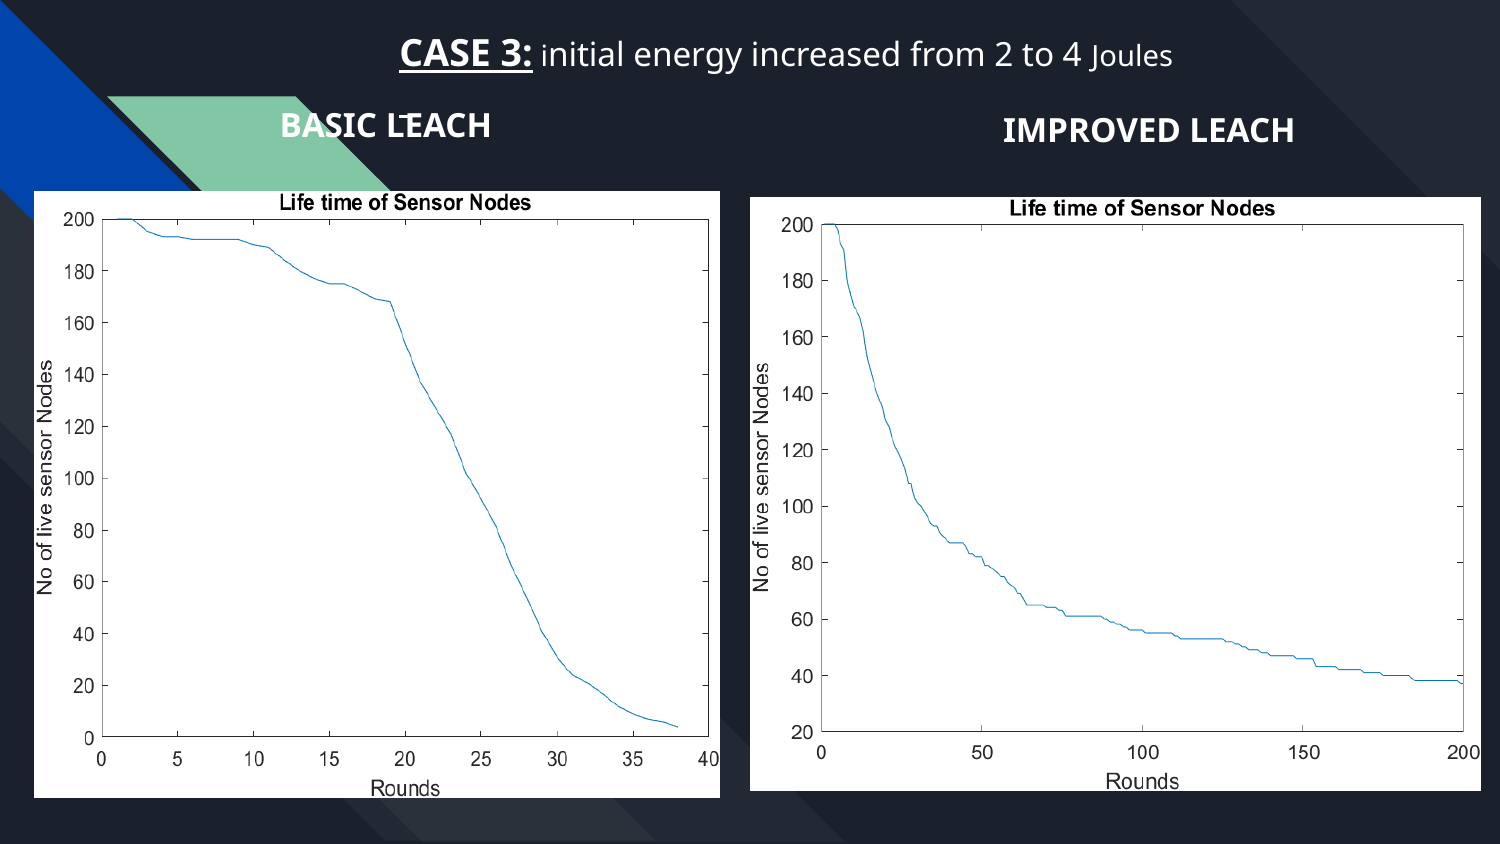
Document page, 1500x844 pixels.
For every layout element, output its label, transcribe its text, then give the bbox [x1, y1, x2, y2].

text_box CASE 3: initial energy increased from 2 to 4 Joules [384, 14, 1404, 81]
text_box IMPROVED LEACH [910, 93, 1388, 150]
picture [34, 191, 720, 798]
text_box BASIC LEACH [152, 89, 621, 156]
picture [750, 197, 1481, 791]
